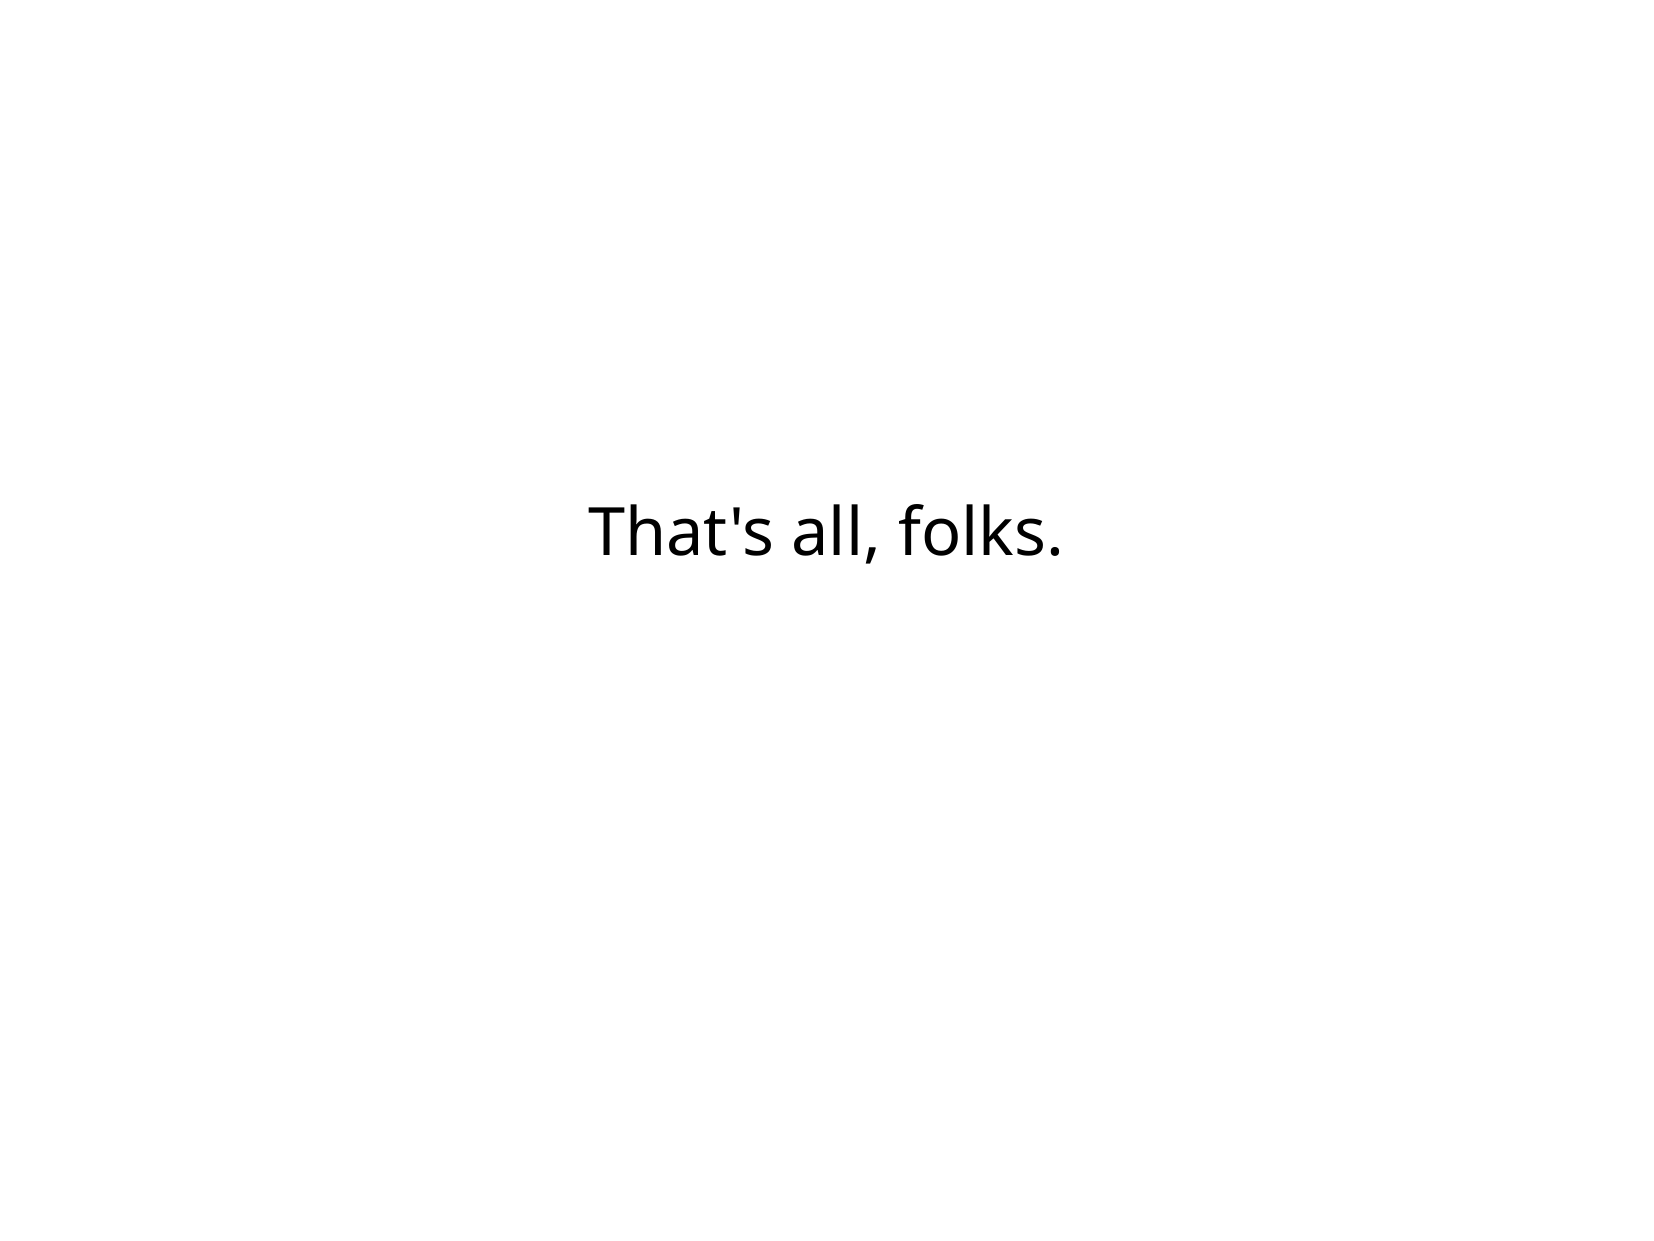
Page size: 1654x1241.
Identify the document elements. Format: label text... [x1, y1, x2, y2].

subtitle That's all, folks. [82, 49, 1571, 1010]
